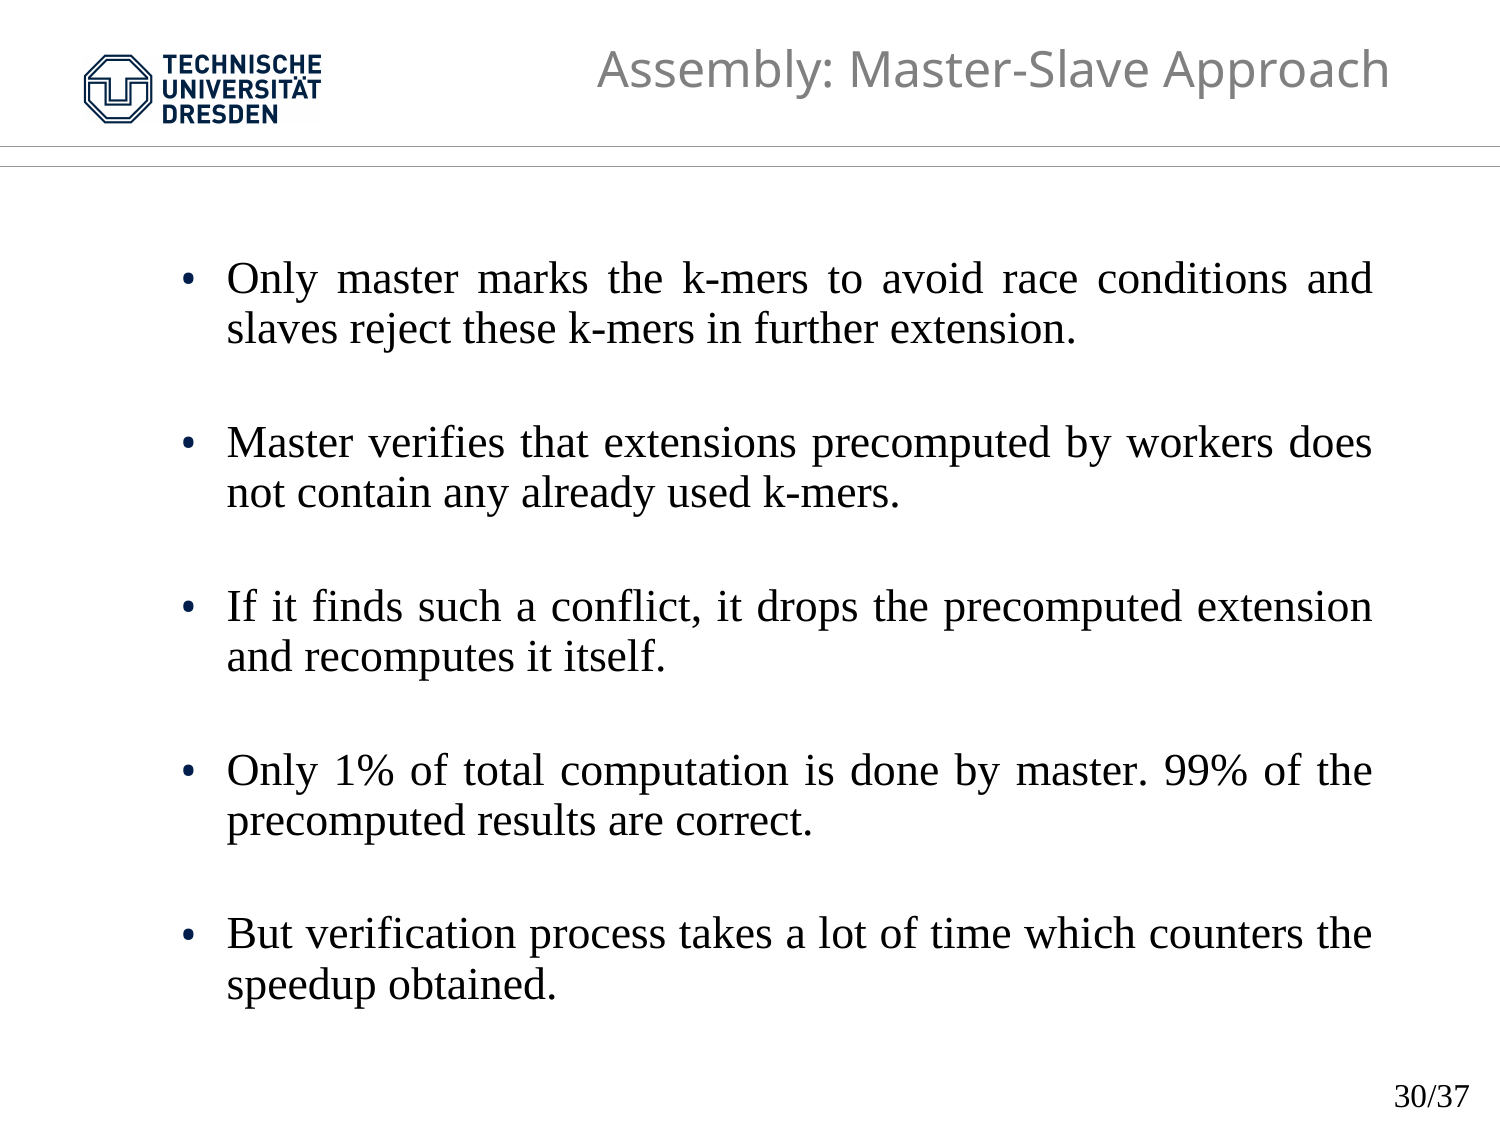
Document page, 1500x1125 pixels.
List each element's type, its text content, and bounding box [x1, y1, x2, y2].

picture [83, 54, 321, 124]
title Assembly: Master-Slave Approach [501, 0, 1392, 136]
text_box Only master marks the k-mers to avoid race conditions and slaves reject these k-mers in further extension. Master verifies that extensions precomputed by workers does not contain any already used k-mers. If it finds such a conflict, it drops the precomputed extension and recomputes it itself. Only 1% of total computation is done by master. 99% of the precomputed results are correct. But verification process takes a lot of time which counters the speedup obtained. [90, 182, 1389, 1125]
